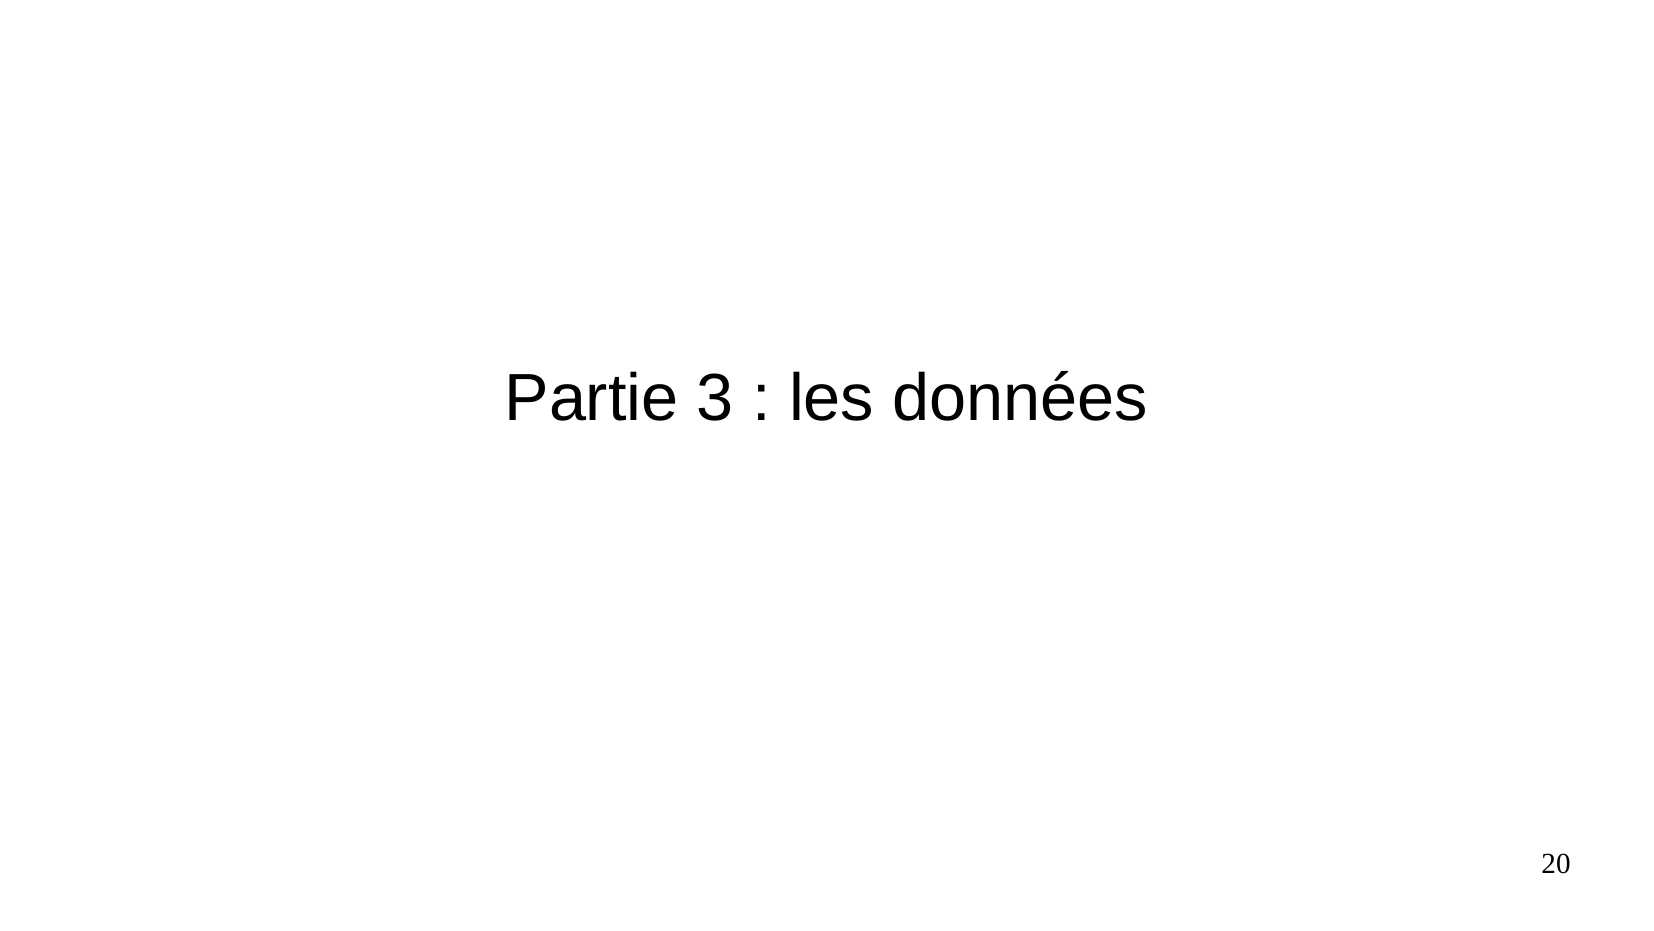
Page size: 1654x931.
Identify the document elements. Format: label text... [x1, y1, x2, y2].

subtitle Partie 3 : les données [82, 37, 1571, 757]
